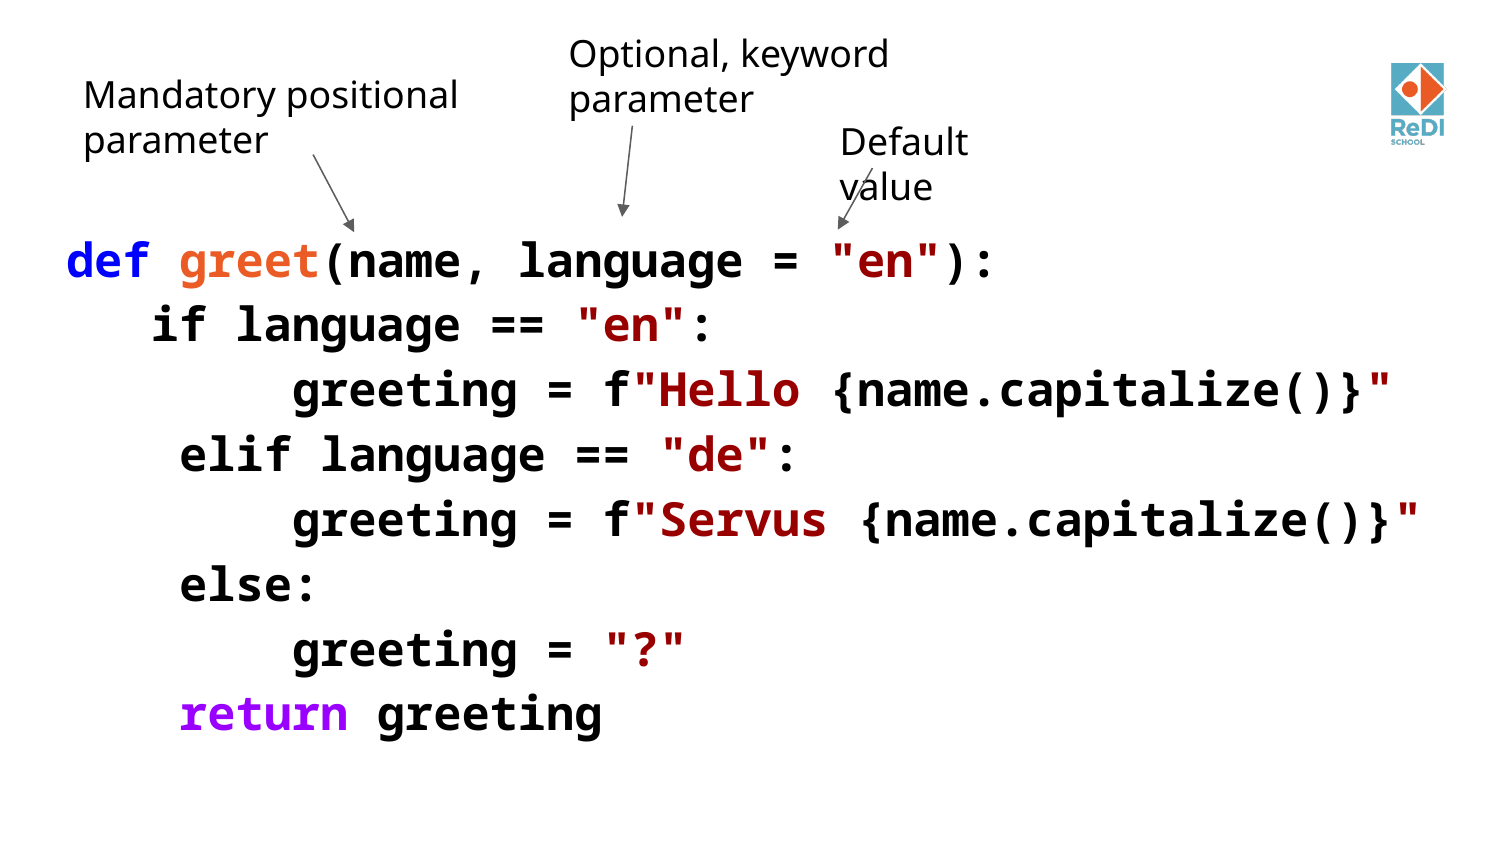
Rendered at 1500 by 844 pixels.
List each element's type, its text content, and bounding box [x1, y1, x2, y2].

picture [1391, 63, 1447, 145]
text_box Default value [824, 103, 1073, 224]
list def greet(name, language = "en"): if language == "en": greeting = f"Hello {name.capitalize()}" elif language == "de": greeting = f"Servus {name.capitalize()}" else: greeting = "?" return greeting [51, 150, 1449, 765]
text_box Optional, keyword parameter [553, 15, 1073, 136]
text_box Mandatory positional parameter [67, 56, 506, 177]
